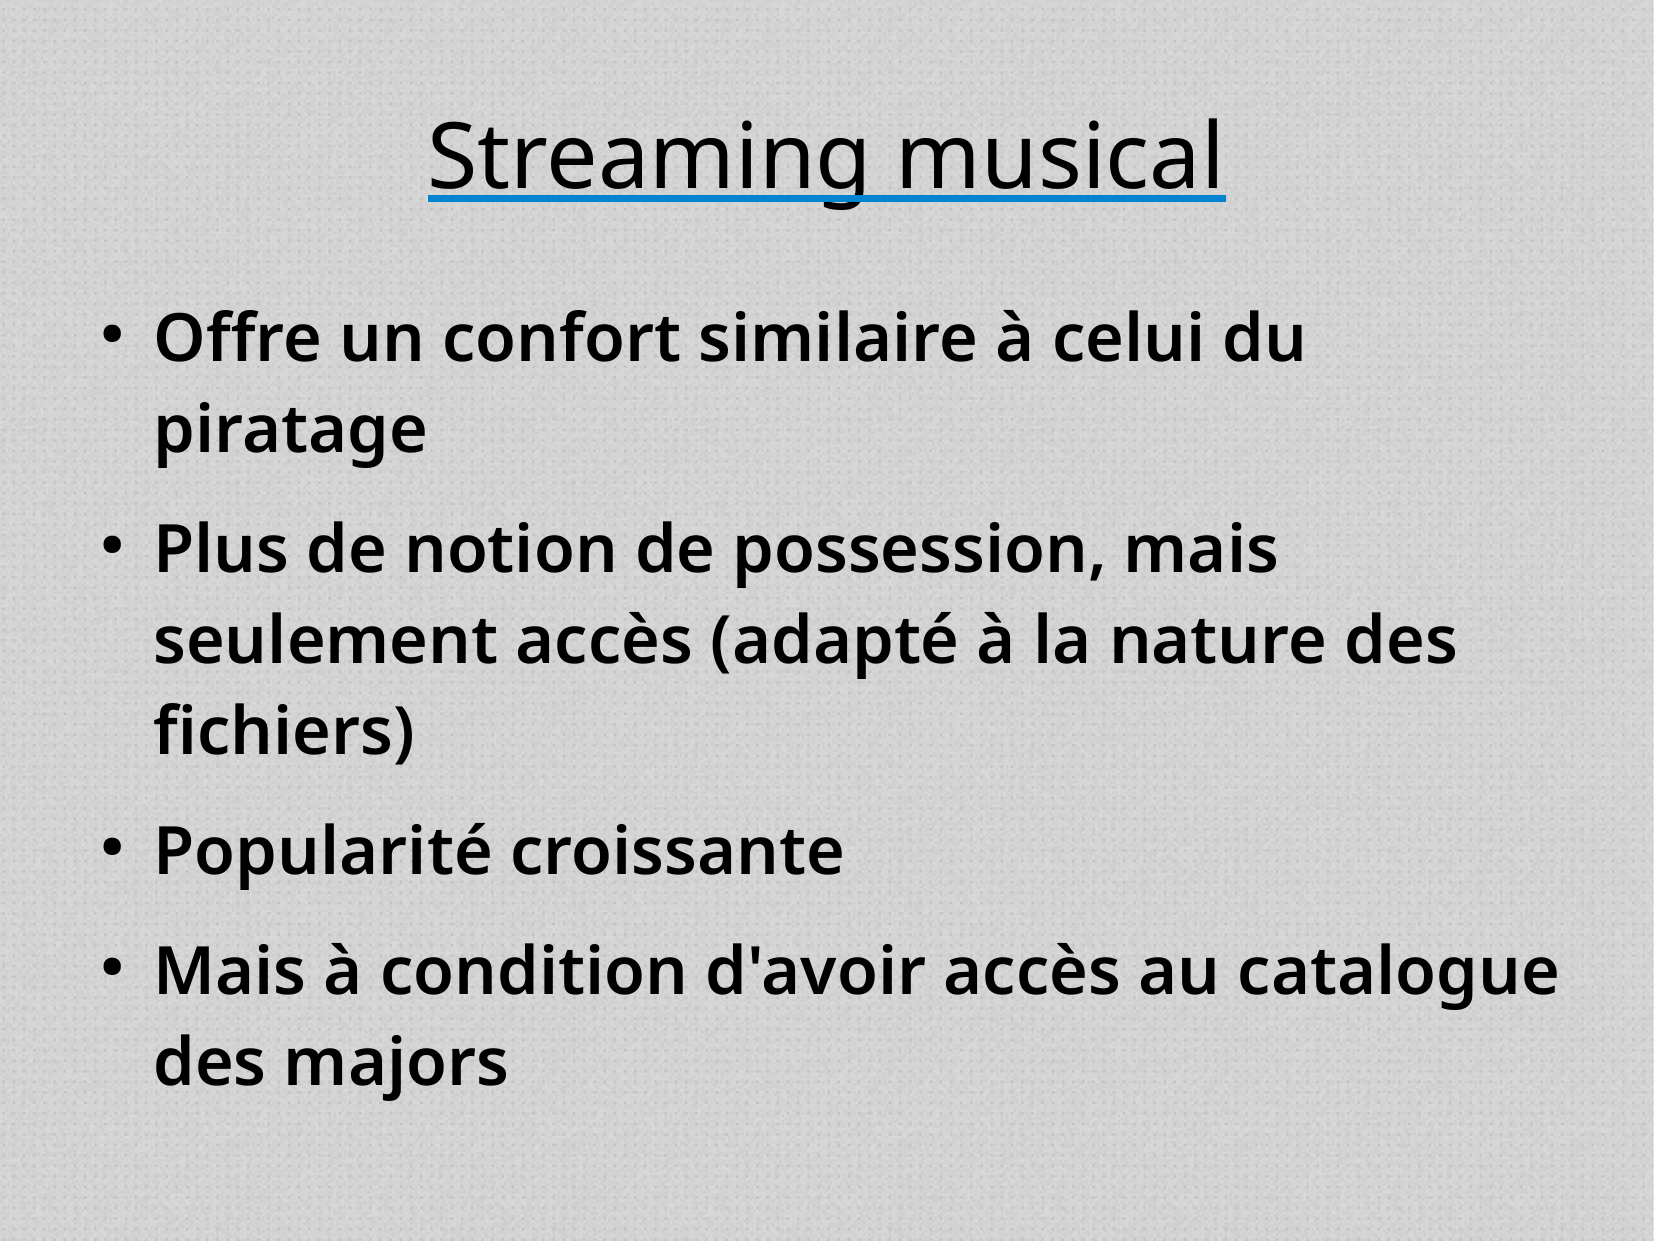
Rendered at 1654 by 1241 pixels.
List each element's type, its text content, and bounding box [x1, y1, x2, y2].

list Offre un confort similaire à celui du piratage Plus de notion de possession, mais seulement accès (adapté à la nature des fichiers) Popularité croissante Mais à condition d'avoir accès au catalogue des majors [82, 290, 1571, 1010]
picture [0, 0, 1654, 1241]
title Streaming musical [82, 49, 1571, 257]
